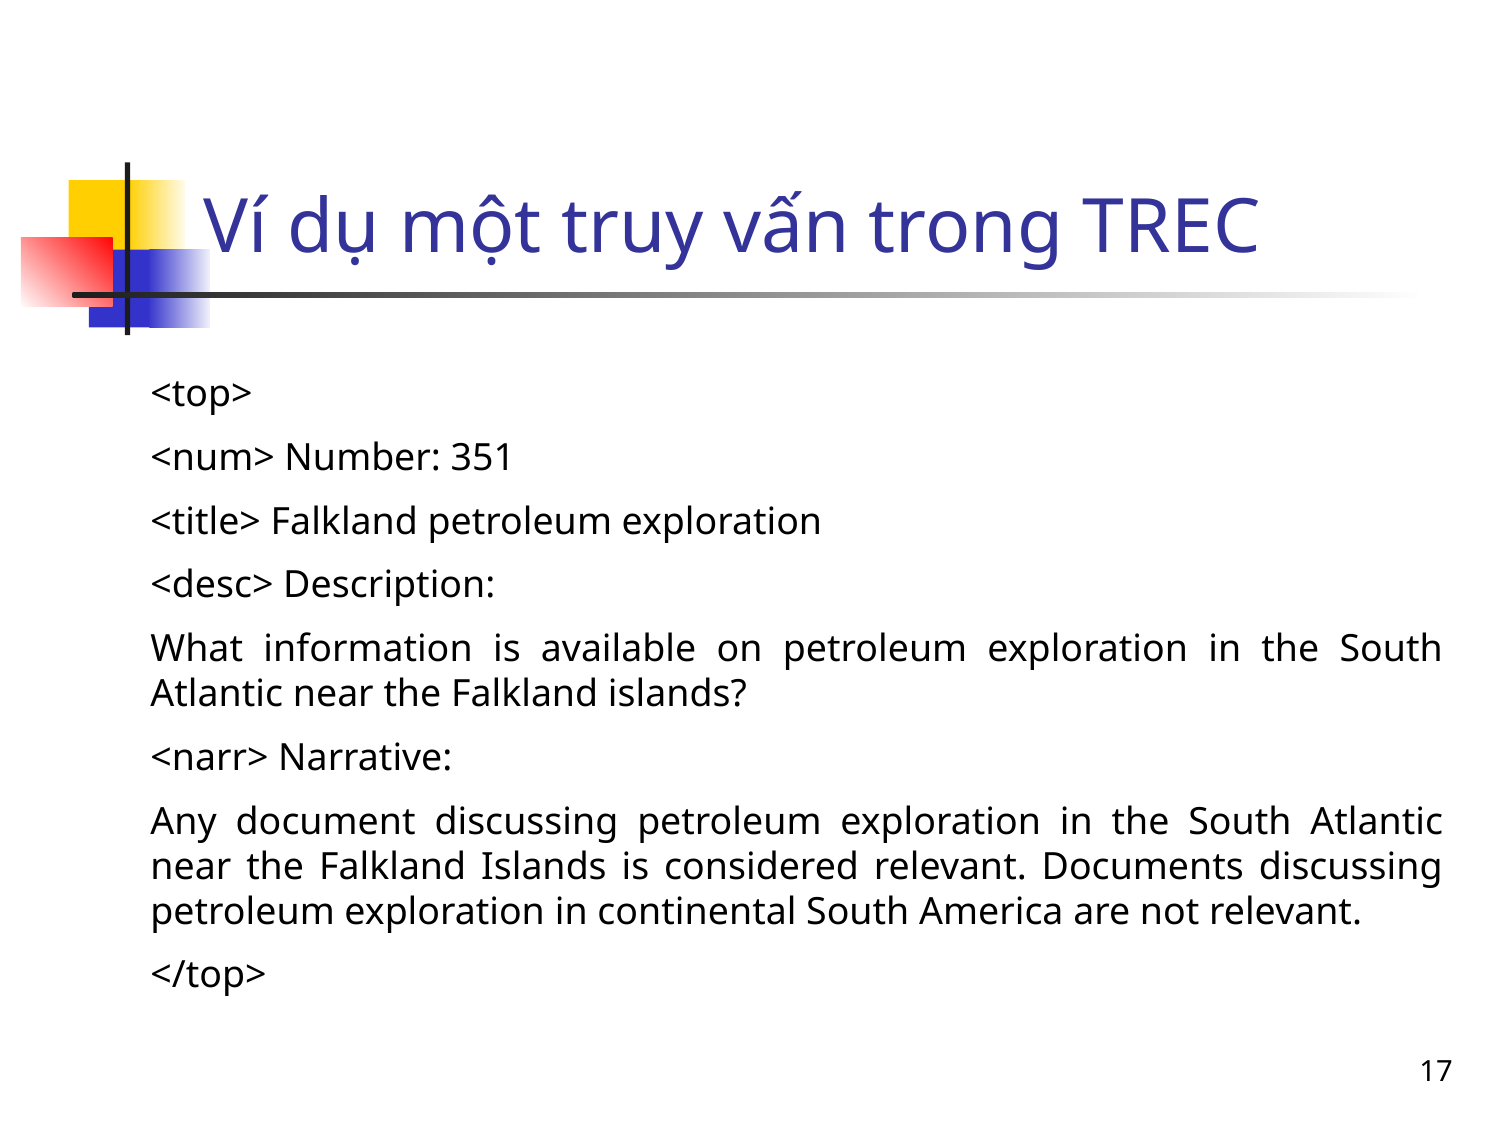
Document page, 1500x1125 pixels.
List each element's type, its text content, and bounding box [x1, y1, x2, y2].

title Ví dụ một truy vấn trong TREC [188, 35, 1468, 275]
slide_number <number> [1155, 1024, 1468, 1100]
text_box <top> <num> Number: 351 <title> Falkland petroleum exploration <desc> Description: What information is available on petroleum exploration in the South Atlantic near the Falkland islands? <narr> Narrative: Any document discussing petroleum exploration in the South Atlantic near the Falkland Islands is considered relevant. Documents discussing petroleum exploration in continental South America are not relevant. </top> [135, 361, 1459, 1003]
